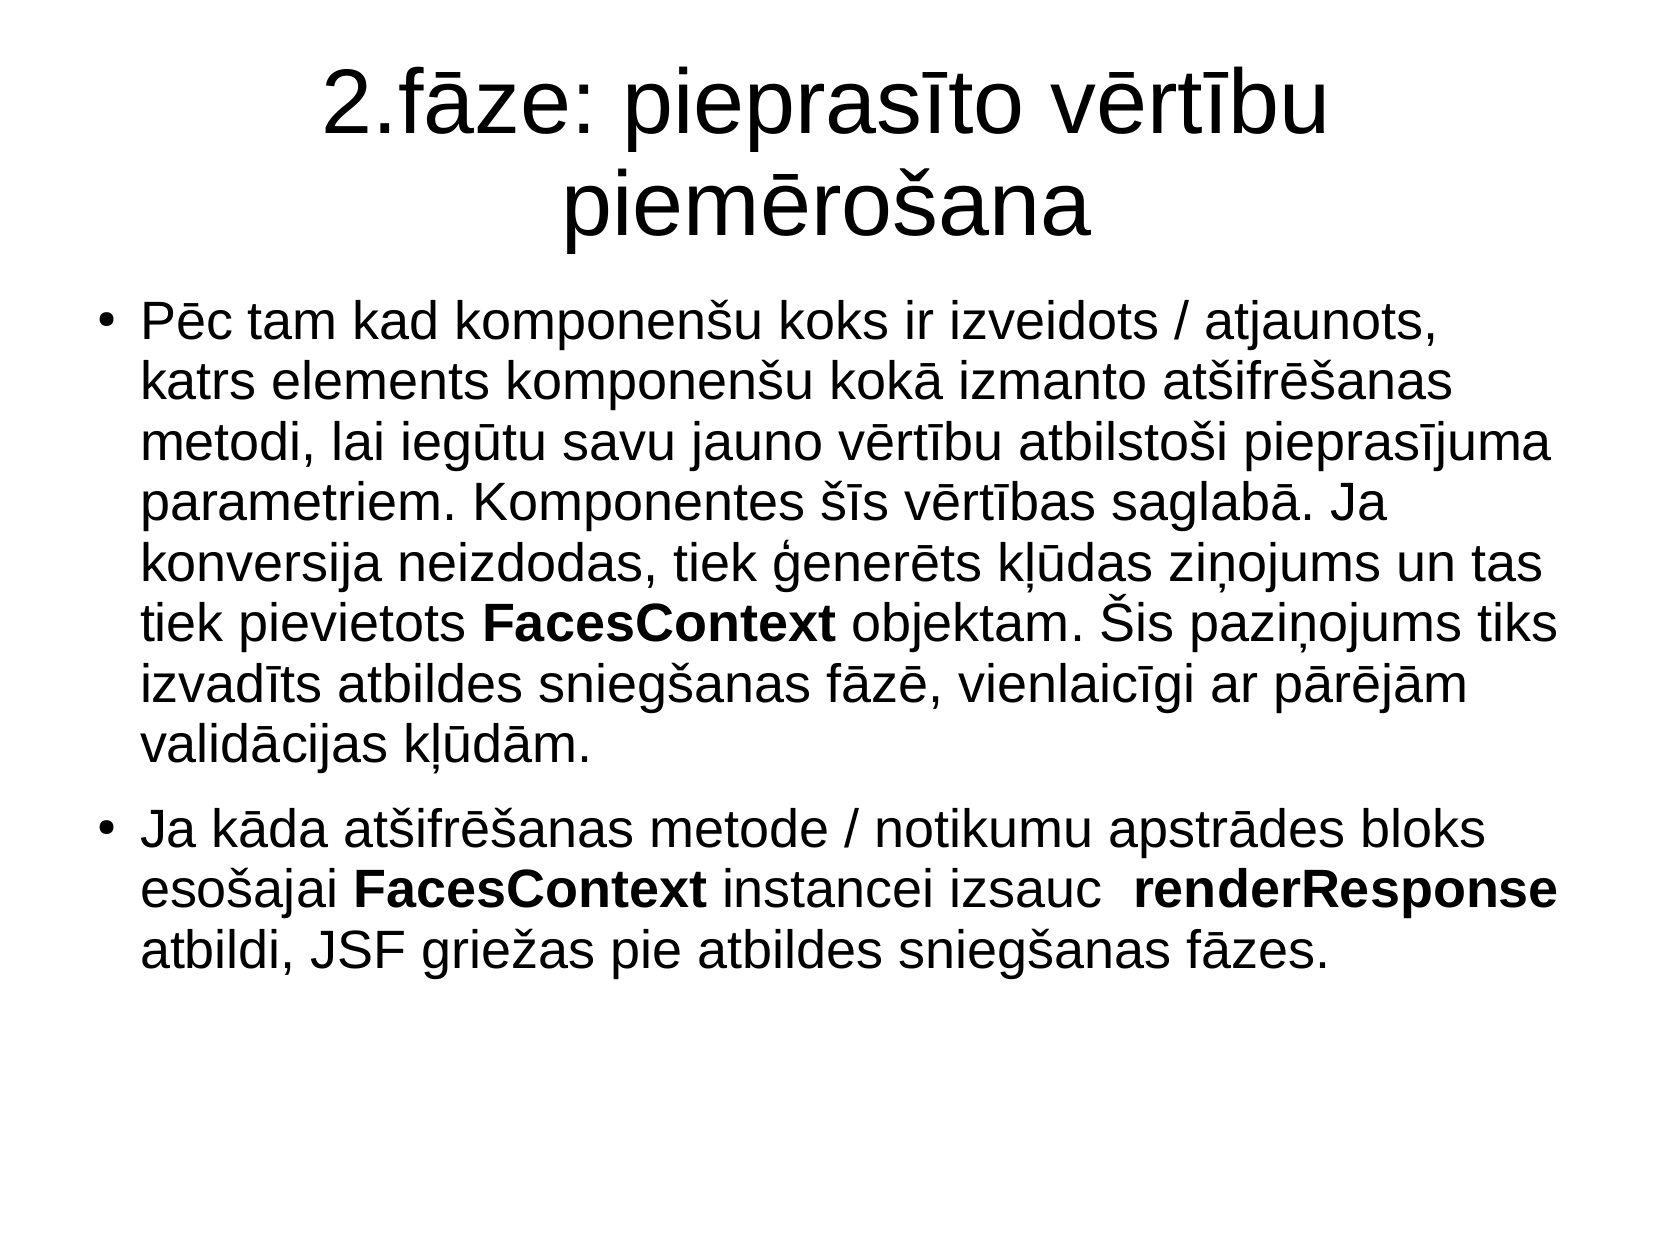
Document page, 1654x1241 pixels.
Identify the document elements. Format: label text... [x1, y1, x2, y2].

list Pēc tam kad komponenšu koks ir izveidots / atjaunots, katrs elements komponenšu kokā izmanto atšifrēšanas metodi, lai iegūtu savu jauno vērtību atbilstoši pieprasījuma parametriem. Komponentes šīs vērtības saglabā. Ja konversija neizdodas, tiek ģenerēts kļūdas ziņojums un tas tiek pievietots FacesContext objektam. Šis paziņojums tiks izvadīts atbildes sniegšanas fāzē, vienlaicīgi ar pārējām validācijas kļūdām. Ja kāda atšifrēšanas metode / notikumu apstrādes bloks esošajai FacesContext instancei izsauc renderResponse atbildi, JSF griežas pie atbildes sniegšanas fāzes. [82, 290, 1571, 1010]
title 2.fāze: pieprasīto vērtību piemērošana [82, 49, 1571, 257]
